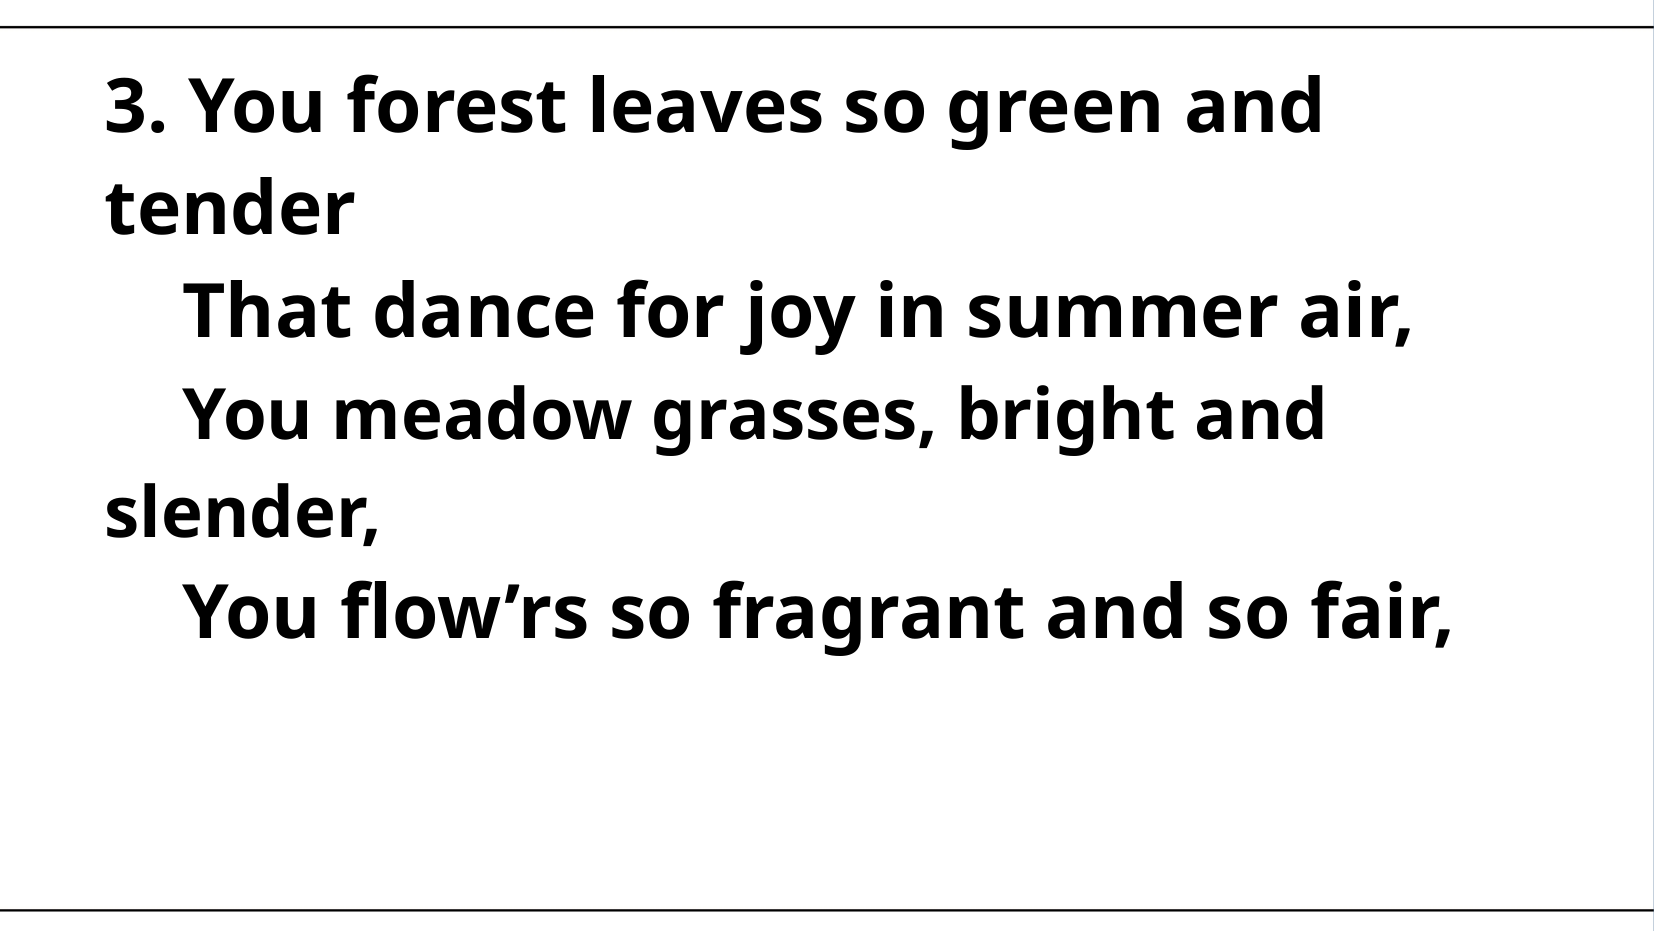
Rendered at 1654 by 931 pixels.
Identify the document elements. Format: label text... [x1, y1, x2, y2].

text_box 3. You forest leaves so green and tender That dance for joy in summer air, You meadow grasses, bright and slender, You flow’rs so fragrant and so fair, [90, 45, 1591, 481]
picture [0, 0, 1654, 931]
